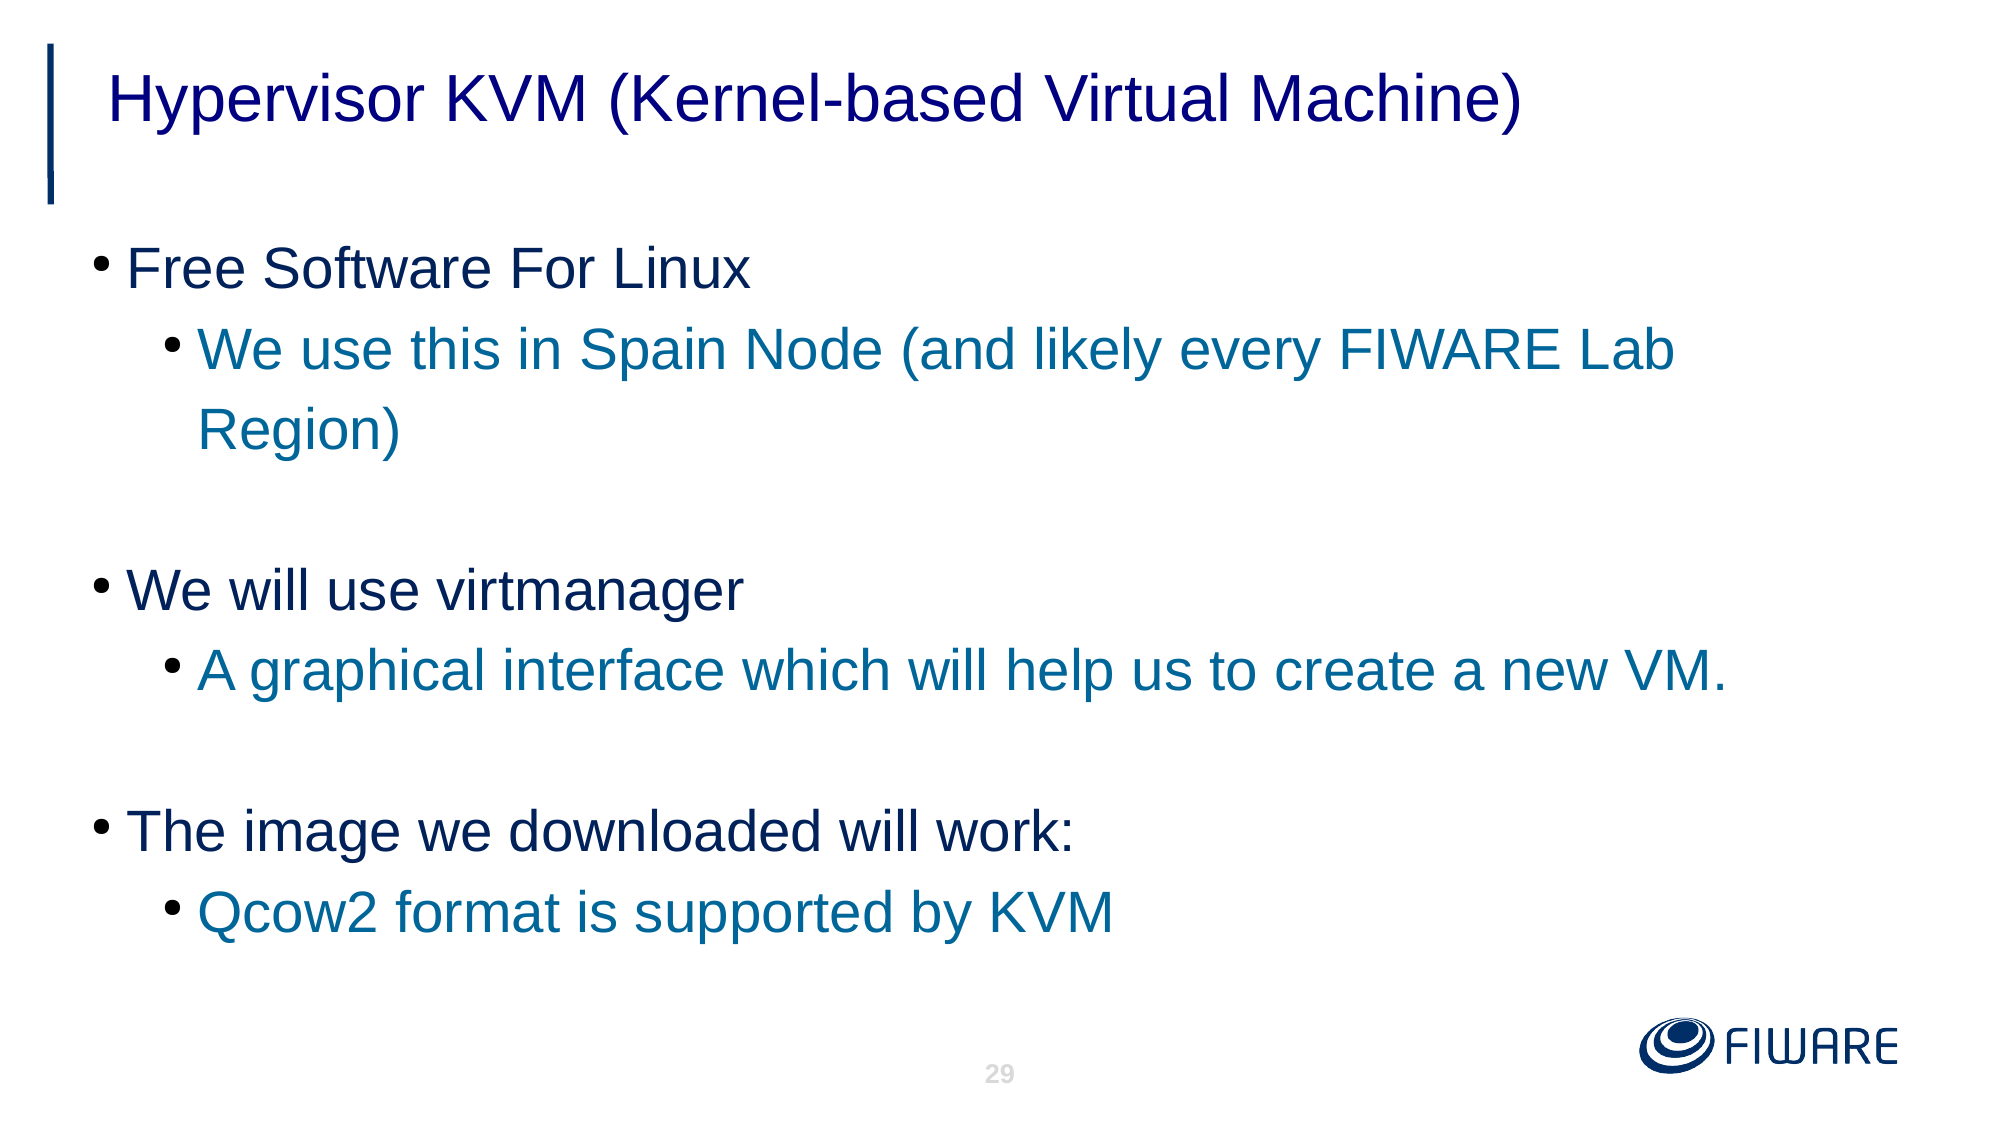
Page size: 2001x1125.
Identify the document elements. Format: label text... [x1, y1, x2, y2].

title Hypervisor KVM (Kernel-based Virtual Machine) [92, 47, 1704, 250]
text_box Free Software For Linux We use this in Spain Node (and likely every FIWARE Lab Region) We will use virtmanager A graphical interface which will help us to create a new VM. The image we downloaded will work: Qcow2 format is supported by KVM [76, 212, 1902, 952]
picture [1635, 1012, 1905, 1077]
slide_number <número> [887, 1042, 1113, 1103]
